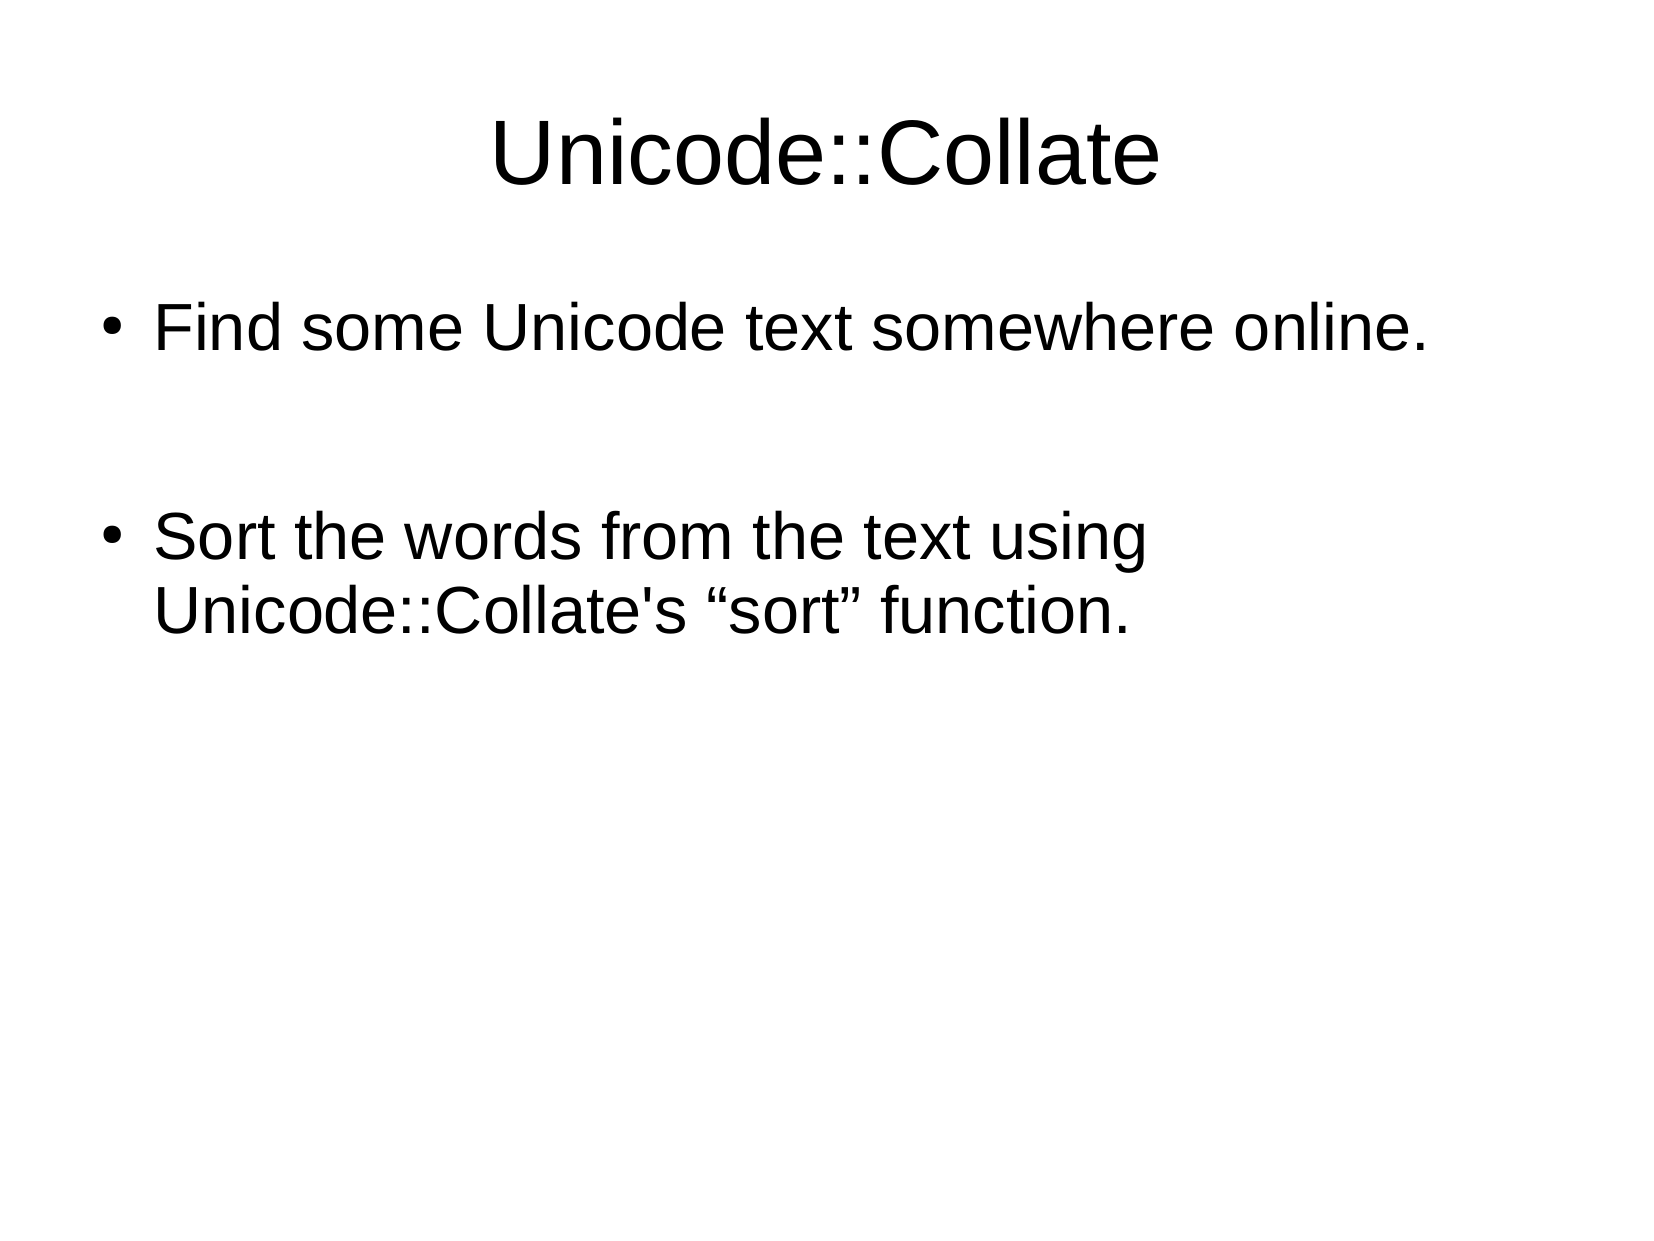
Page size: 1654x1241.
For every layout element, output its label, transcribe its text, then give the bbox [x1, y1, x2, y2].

list Find some Unicode text somewhere online. Sort the words from the text using Unicode::Collate's “sort” function. [82, 290, 1571, 1010]
title Unicode::Collate [82, 49, 1571, 257]
